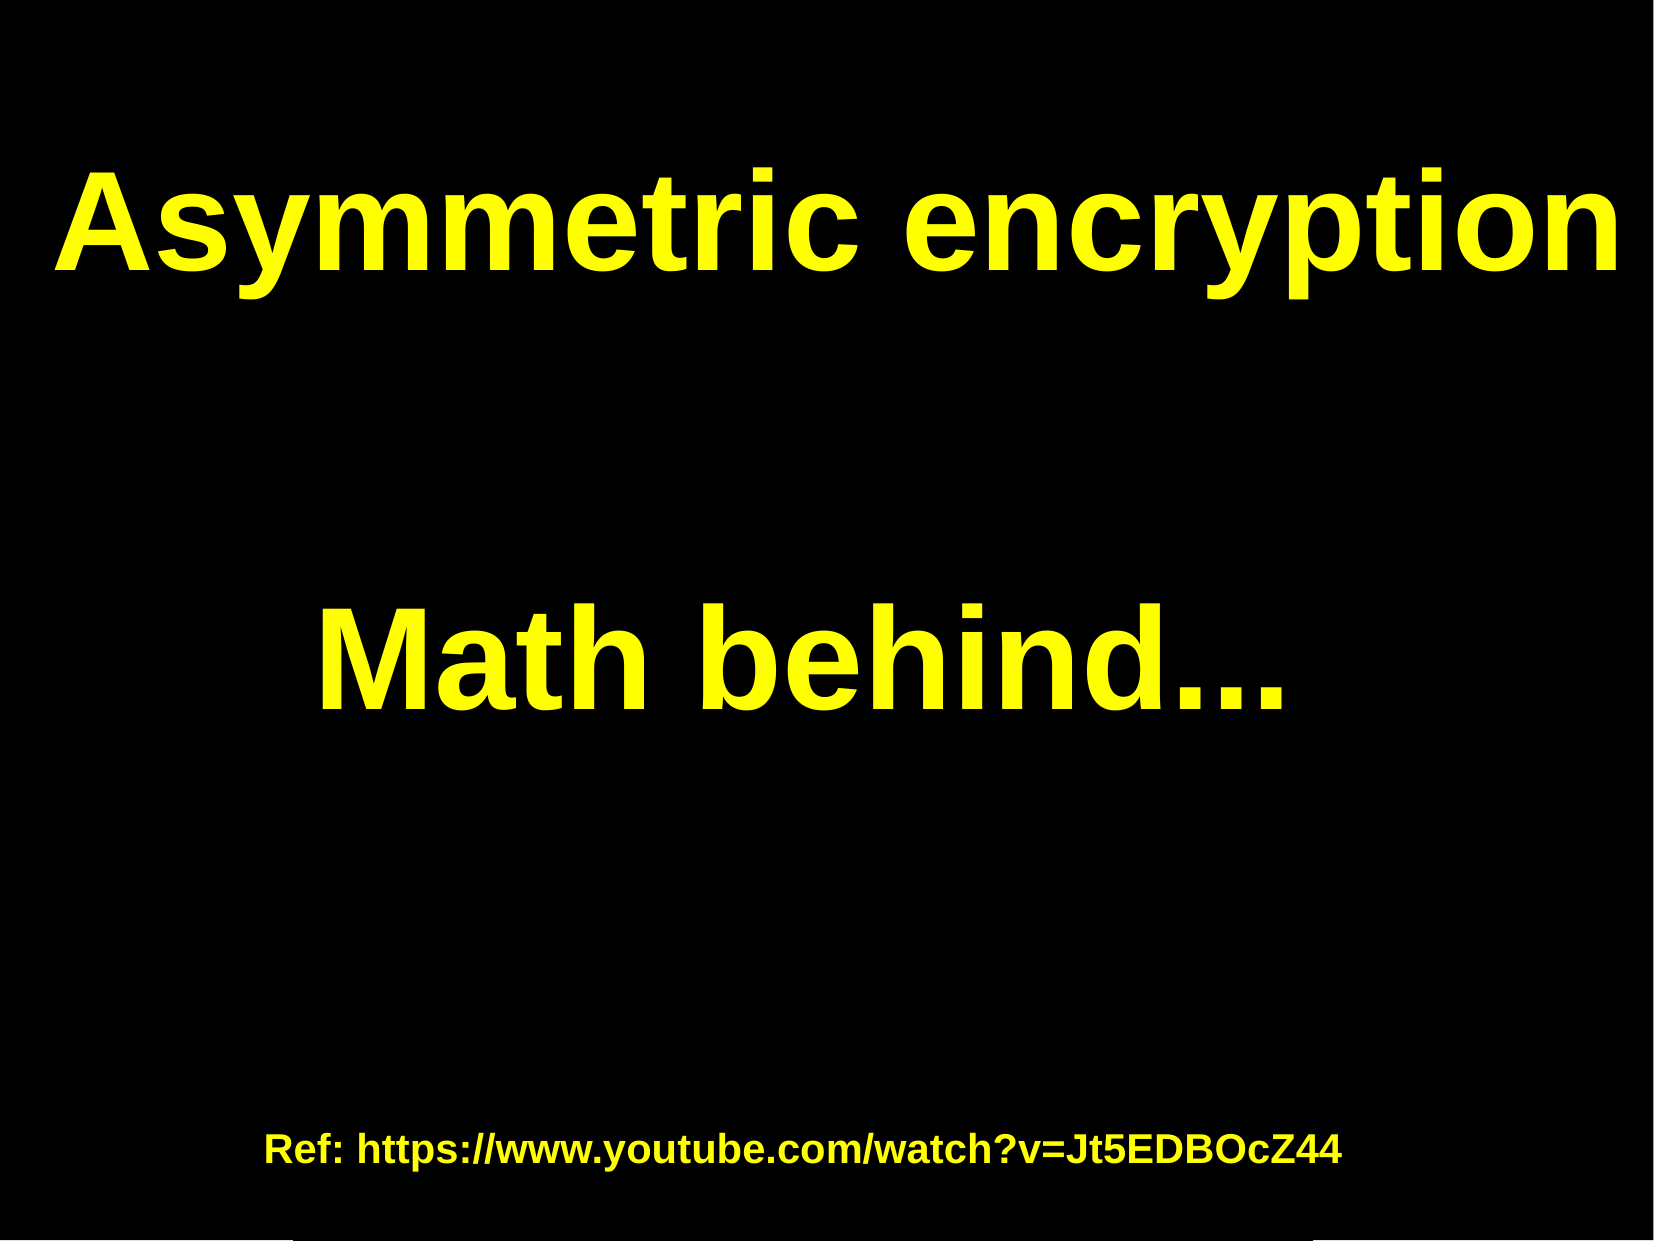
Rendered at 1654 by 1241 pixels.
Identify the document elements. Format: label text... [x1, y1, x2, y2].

text_box Asymmetric encryption [328, 123, 1349, 319]
text_box Math behind... [293, 561, 1314, 757]
text_box Ref: https://www.youtube.com/watch?v=Jt5EDBOcZ44 [293, 1051, 1314, 1241]
text_box [0, 0, 1654, 1241]
text_box Asymmetric encryption [1308, 207, 1339, 258]
